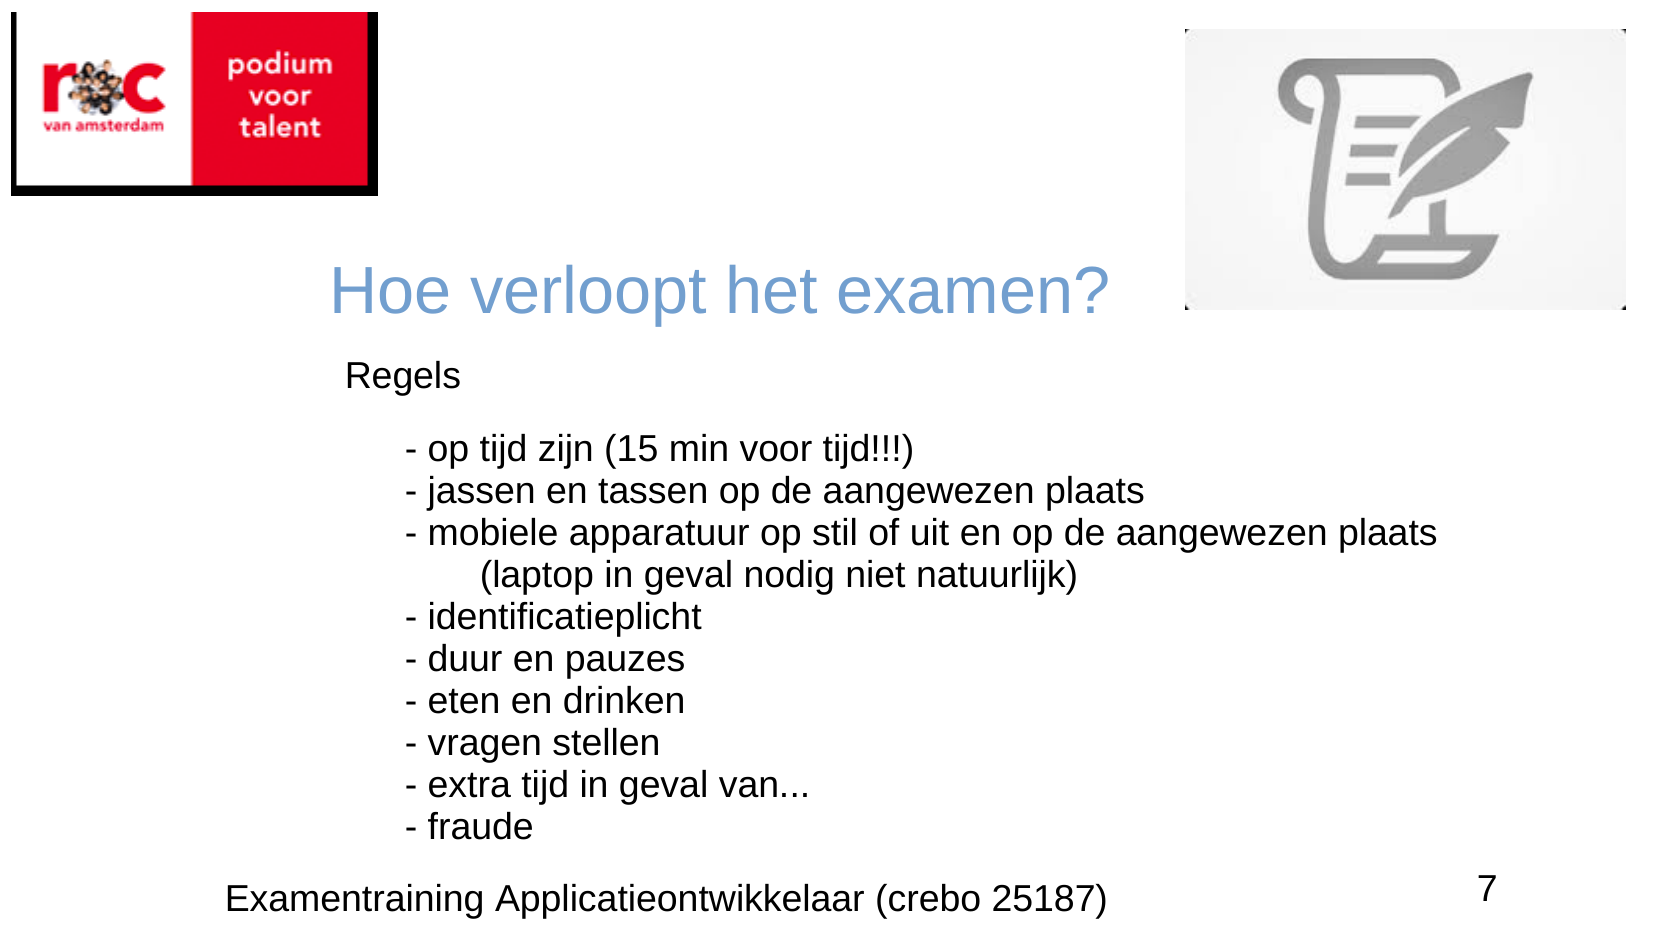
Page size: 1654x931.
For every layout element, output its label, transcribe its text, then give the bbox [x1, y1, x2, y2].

text_box - op tijd zijn (15 min voor tijd!!!) - jassen en tassen op de aangewezen plaats - mobiele apparatuur op stil of uit en op de aangewezen plaats (laptop in geval nodig niet natuurlijk) - identificatieplicht - duur en pauzes - eten en drinken - vragen stellen - extra tijd in geval van... - fraude [390, 420, 1651, 855]
text_box Regels [330, 347, 961, 405]
picture [1185, 29, 1626, 310]
text_box Hoe verloopt het examen? [315, 245, 1321, 435]
text_box Examentraining Applicatieontwikkelaar (crebo 25187) [210, 870, 1462, 927]
picture [11, 12, 378, 196]
text_box <number> [1462, 860, 1654, 931]
